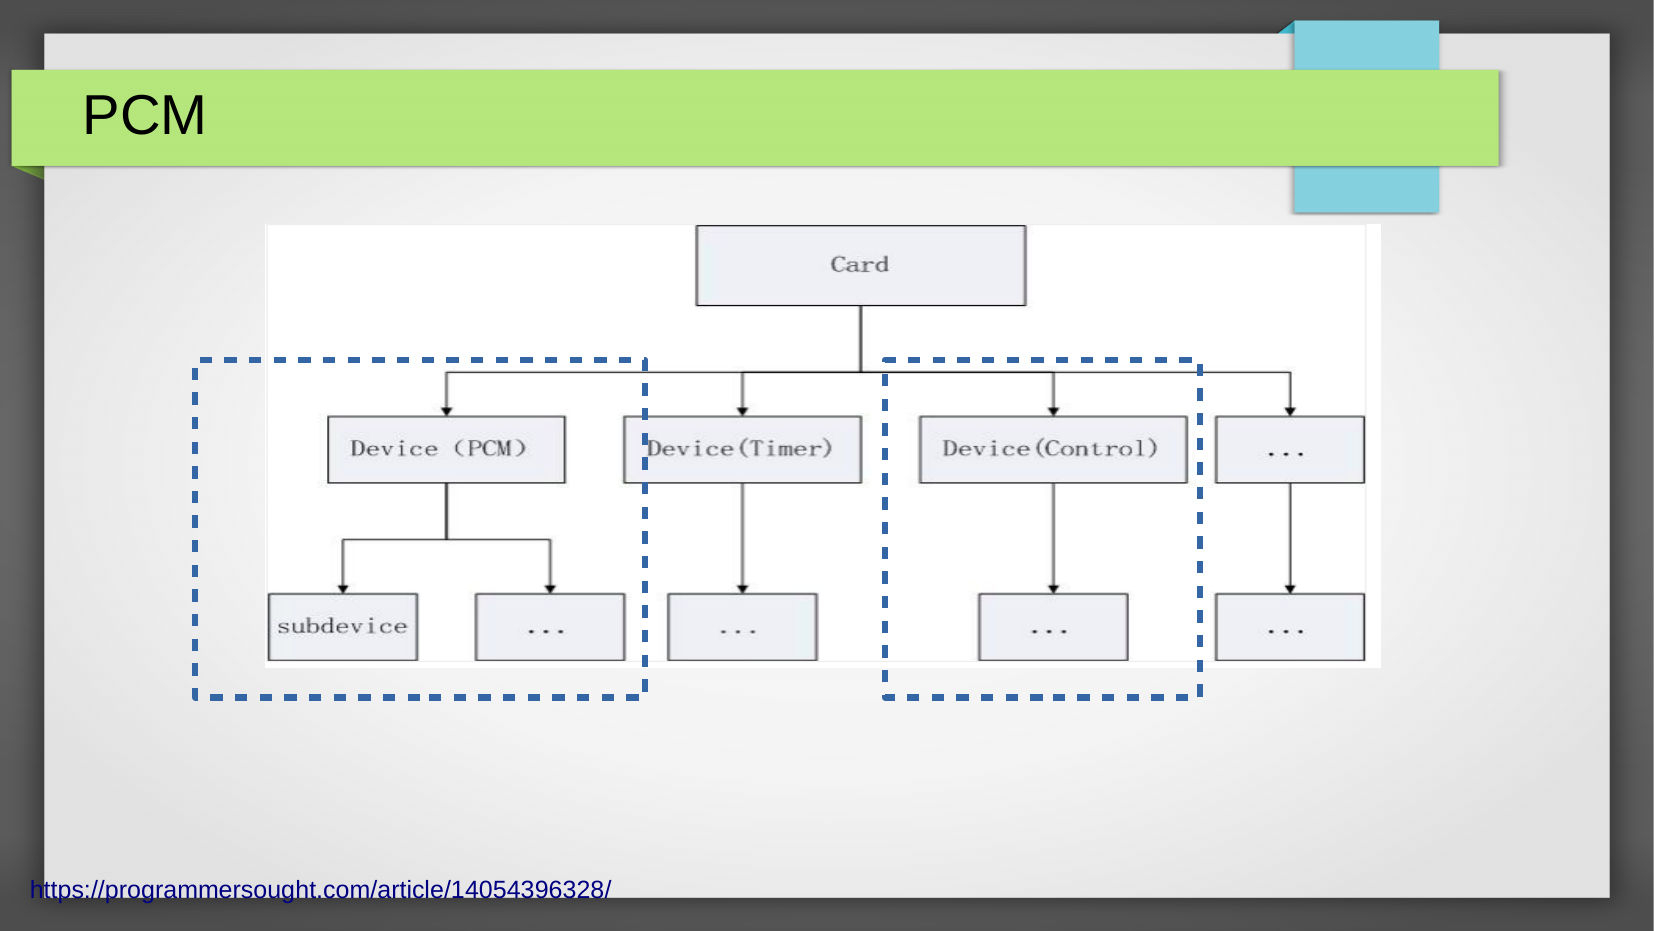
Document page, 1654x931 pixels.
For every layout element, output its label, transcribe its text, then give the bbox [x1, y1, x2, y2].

title PCM [82, 70, 1264, 160]
text_box https://programmersought.com/article/14054396328/ [15, 868, 915, 912]
picture [0, 0, 1654, 931]
